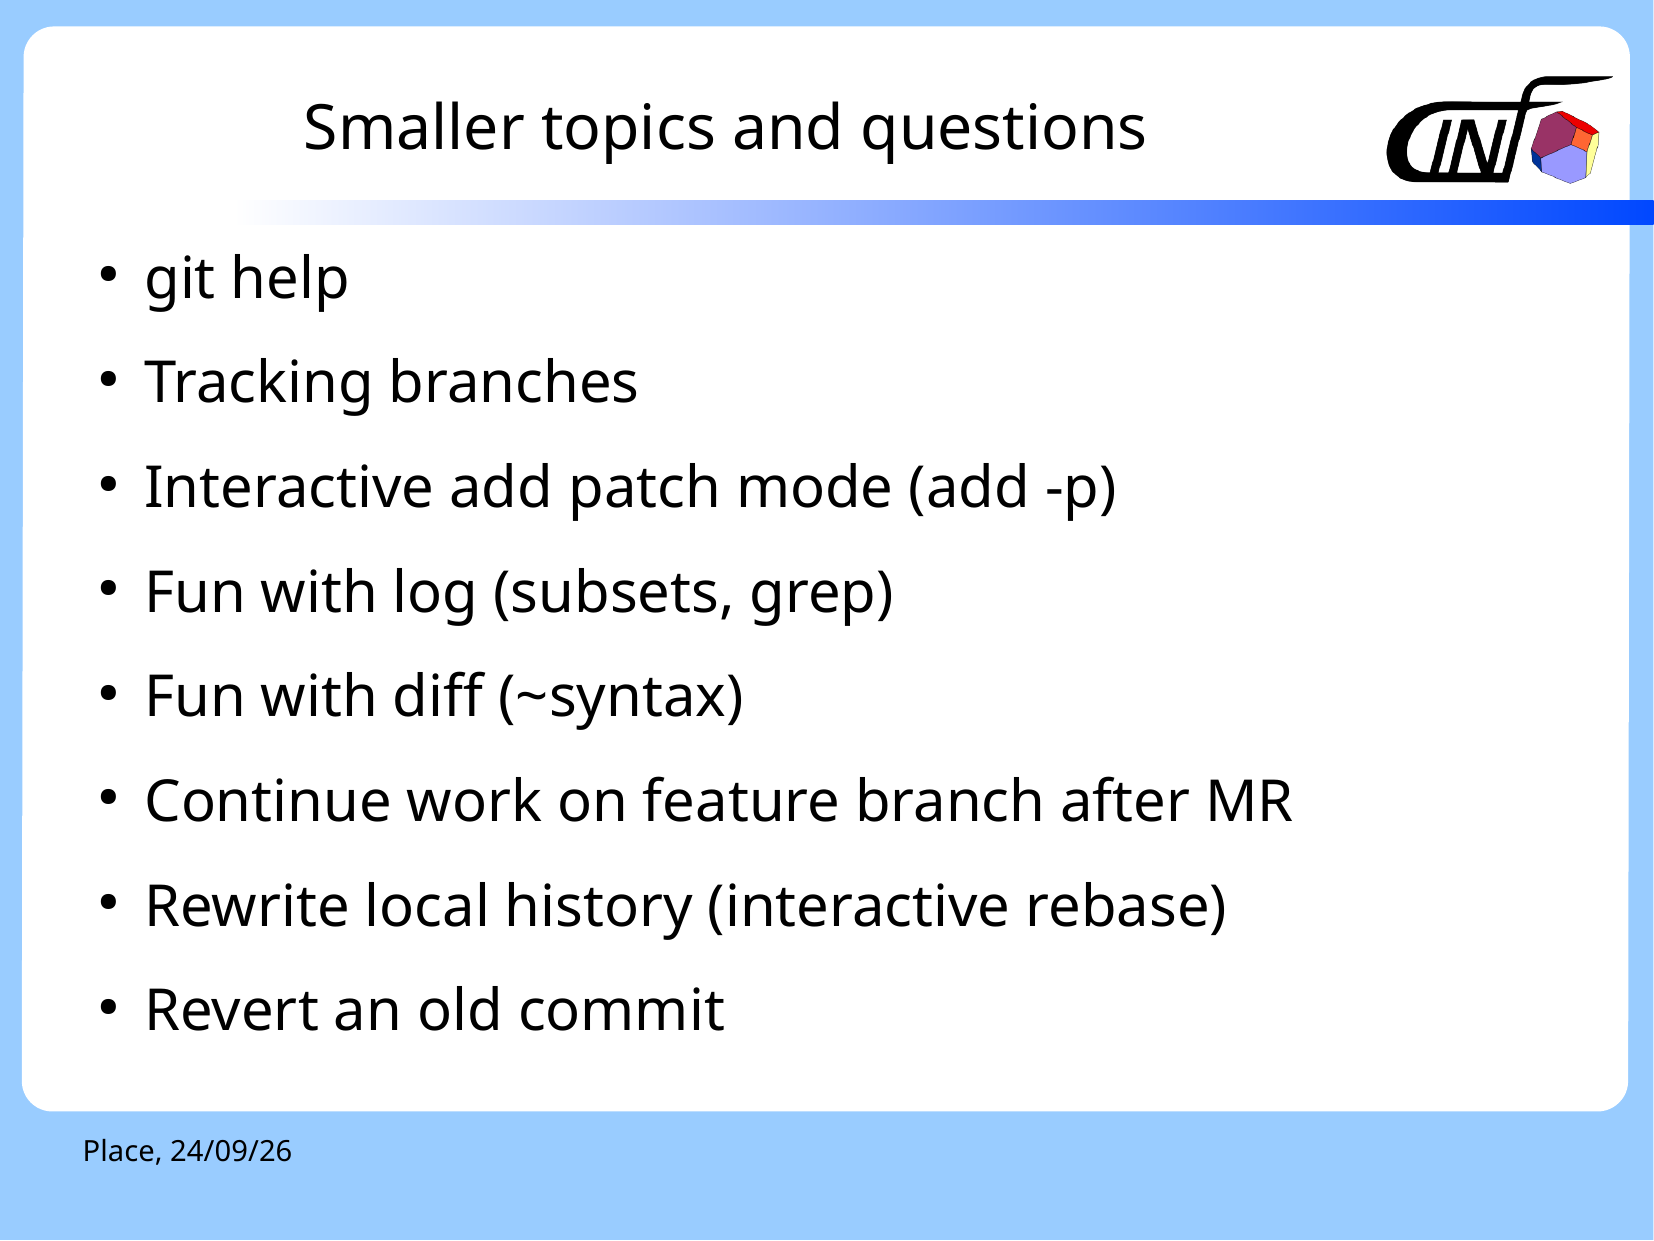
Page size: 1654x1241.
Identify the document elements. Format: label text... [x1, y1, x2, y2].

picture [1386, 76, 1613, 184]
list git help Tracking branches Interactive add patch mode (add -p) Fun with log (subsets, grep) Fun with diff (~syntax) Continue work on feature branch after MR Rewrite local history (interactive rebase) Revert an old commit [82, 236, 1571, 1055]
title Smaller topics and questions [82, 49, 1371, 201]
